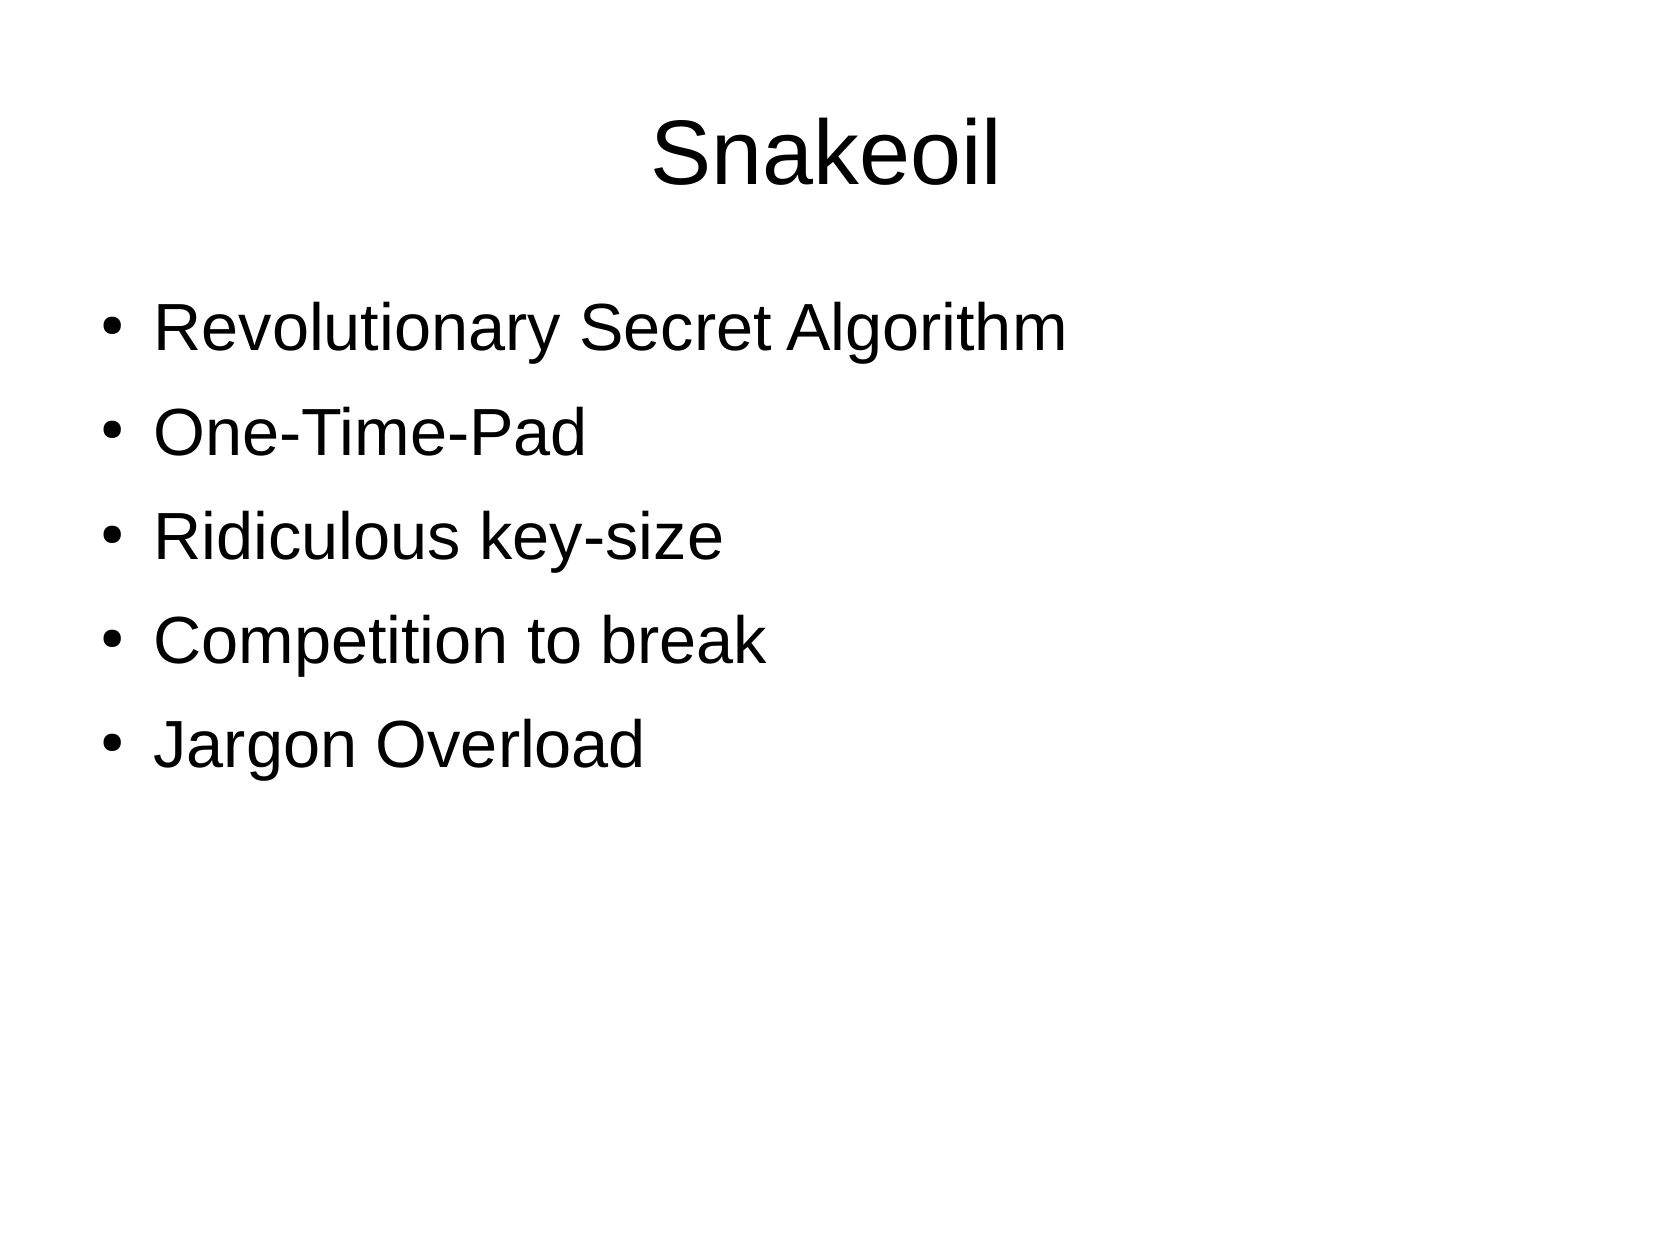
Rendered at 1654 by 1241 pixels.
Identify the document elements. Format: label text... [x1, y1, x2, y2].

title Snakeoil [82, 56, 1571, 250]
list Revolutionary Secret Algorithm One-Time-Pad Ridiculous key-size Competition to break Jargon Overload [82, 290, 1571, 1109]
